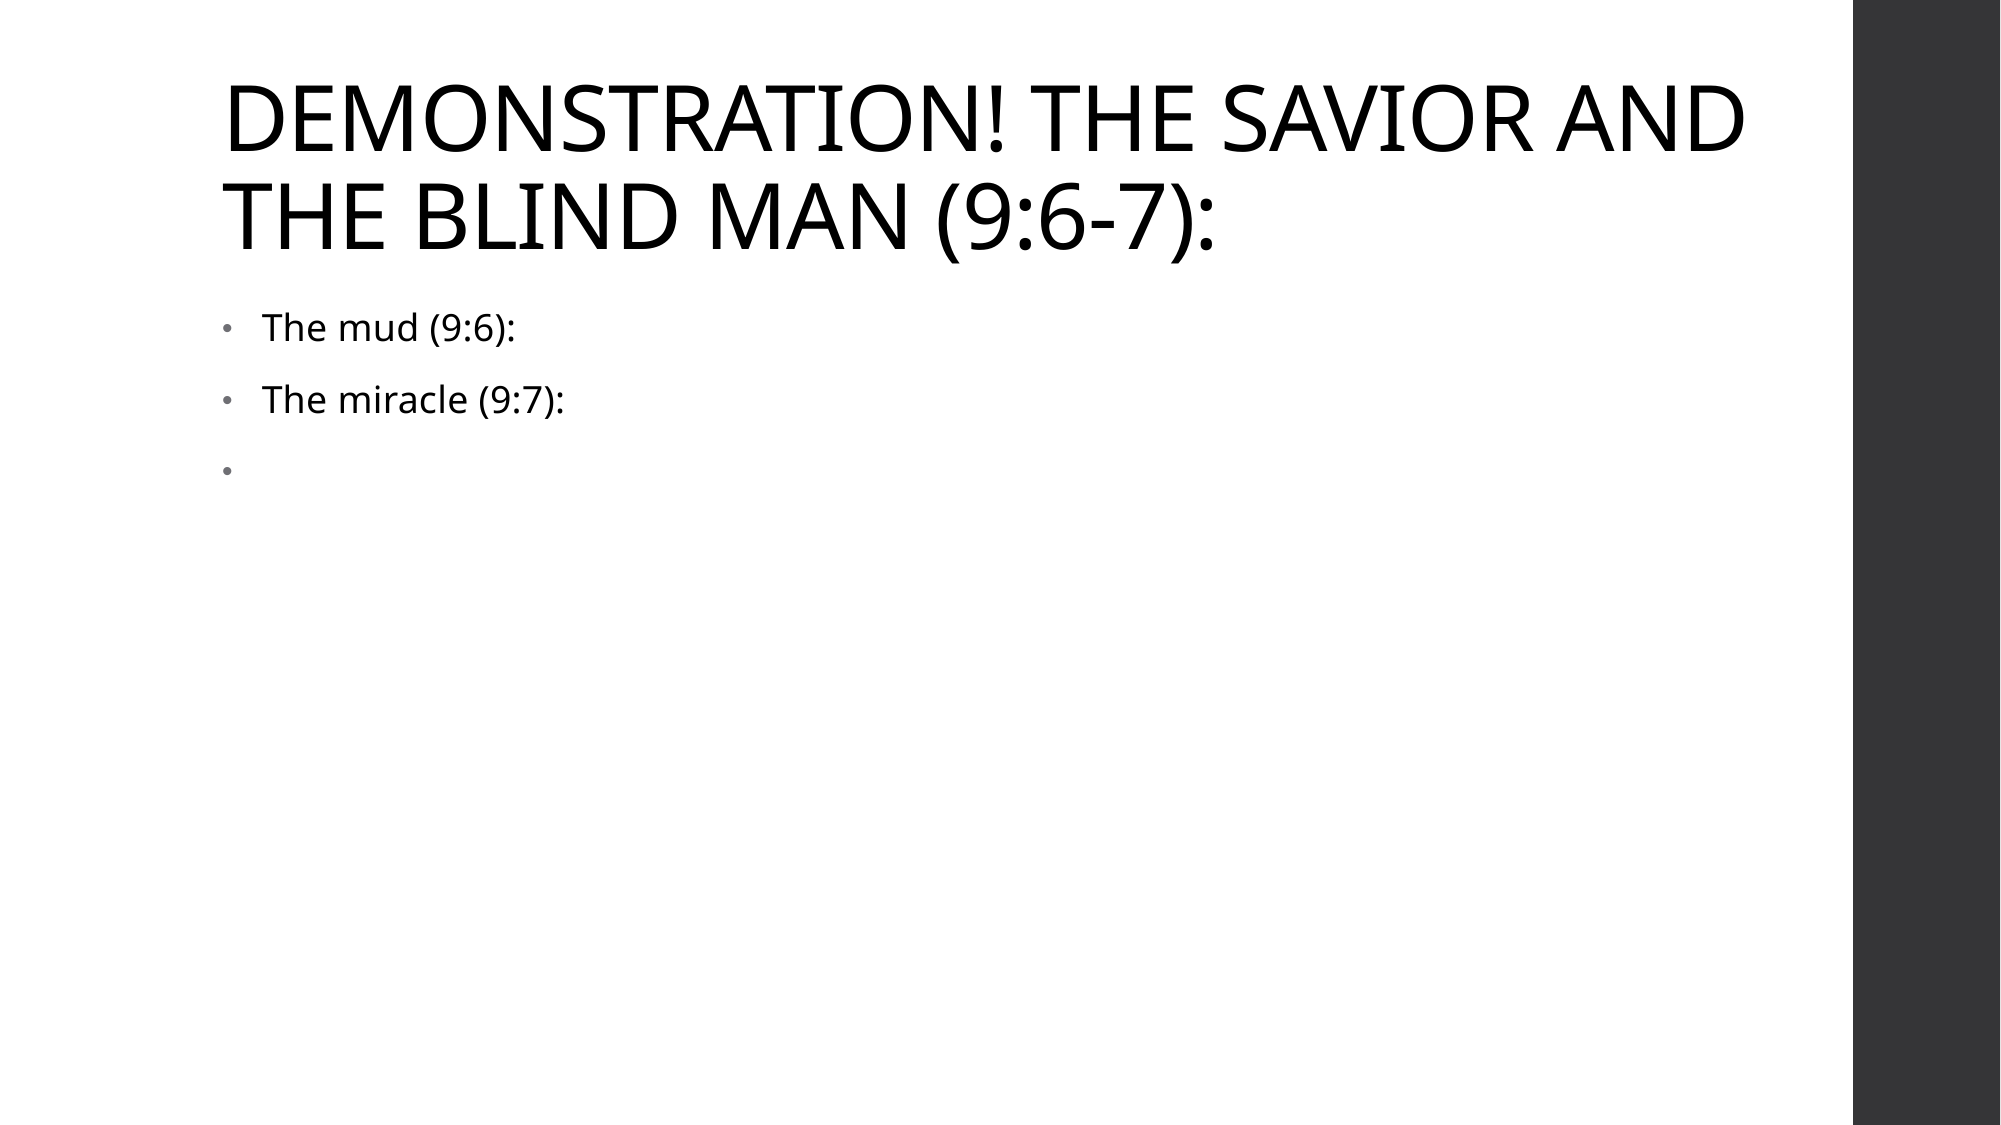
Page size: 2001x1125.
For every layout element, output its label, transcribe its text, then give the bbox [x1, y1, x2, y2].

list The mud (9:6): The miracle (9:7): [206, 299, 1617, 1014]
title DEMONSTRATION! THE SAVIOR AND THE BLIND MAN (9:6-7): [206, 60, 1797, 278]
